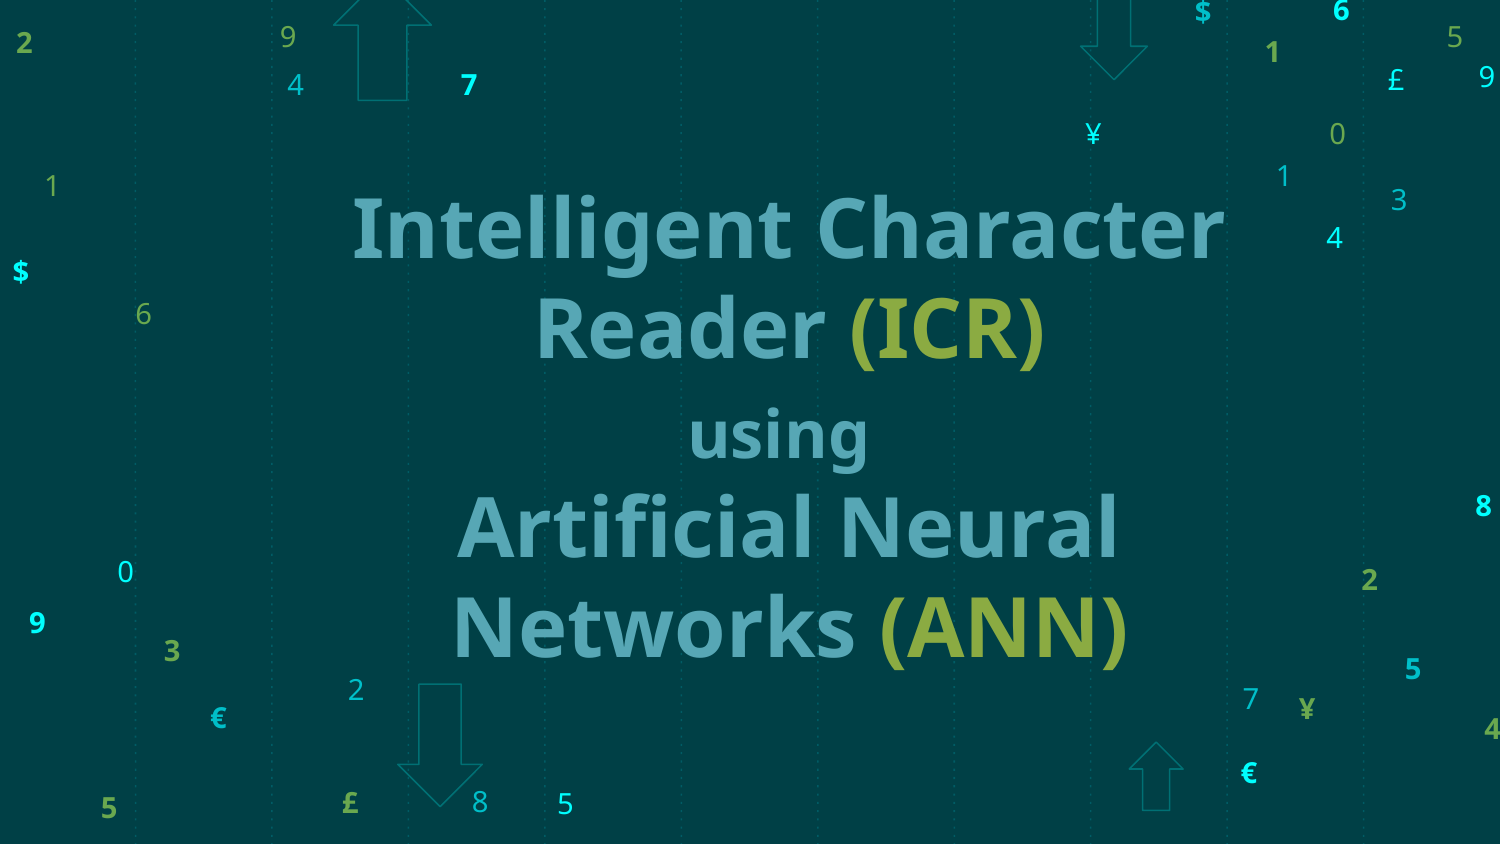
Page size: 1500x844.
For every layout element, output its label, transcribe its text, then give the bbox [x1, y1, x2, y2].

title Intelligent Character Reader (ICR) using Artificial Neural Networks (ANN) [259, 389, 1320, 580]
